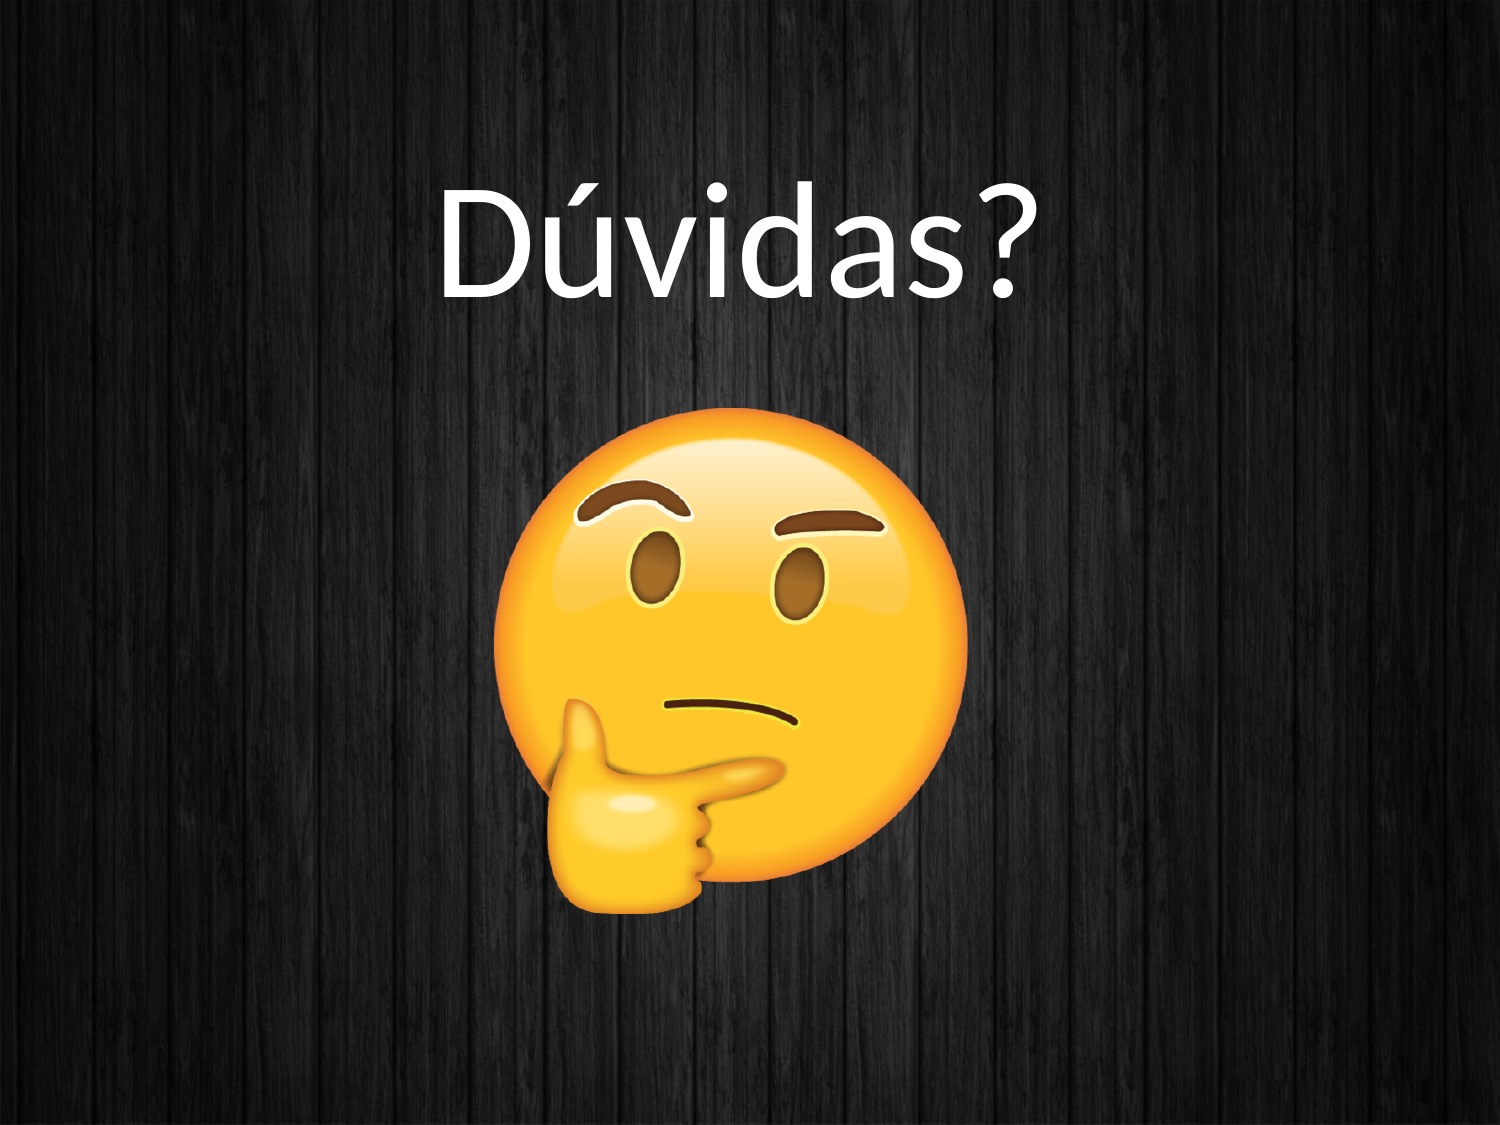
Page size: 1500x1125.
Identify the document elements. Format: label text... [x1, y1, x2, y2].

title Dúvidas? [64, 137, 1415, 325]
picture [0, 0, 1500, 1125]
